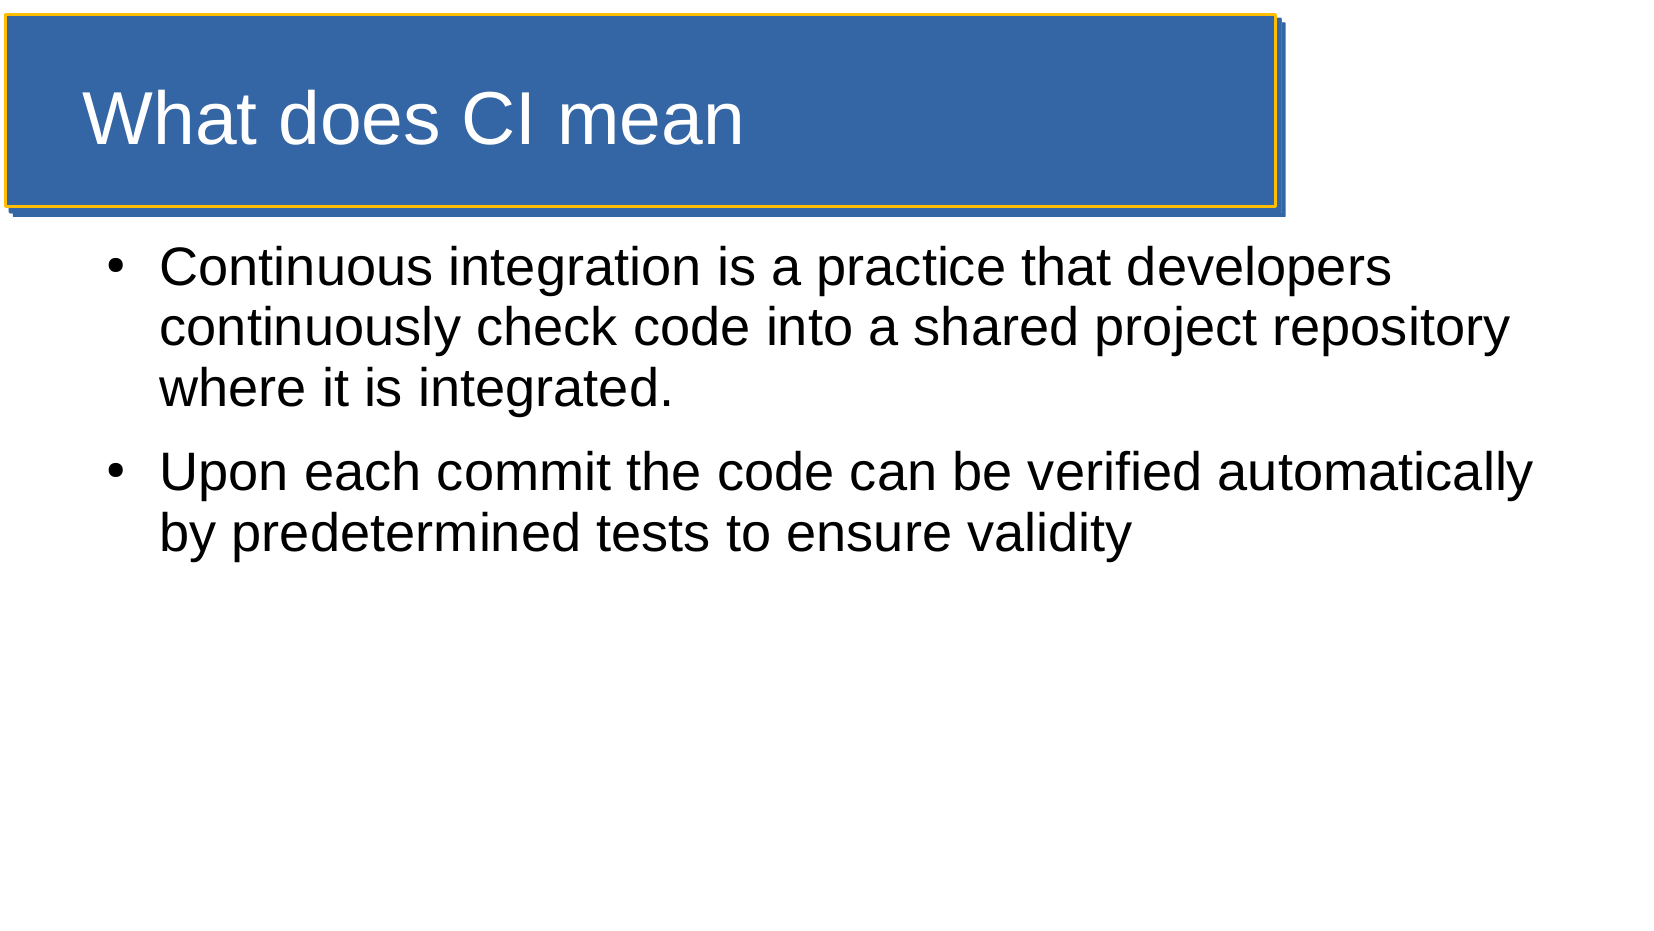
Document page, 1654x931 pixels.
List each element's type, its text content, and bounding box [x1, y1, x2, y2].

title What does CI mean [82, 44, 1235, 192]
list Continuous integration is a practice that developers continuously check code into a shared project repository where it is integrated. Upon each commit the code can be verified automatically by predetermined tests to ensure validity [88, 236, 1565, 798]
